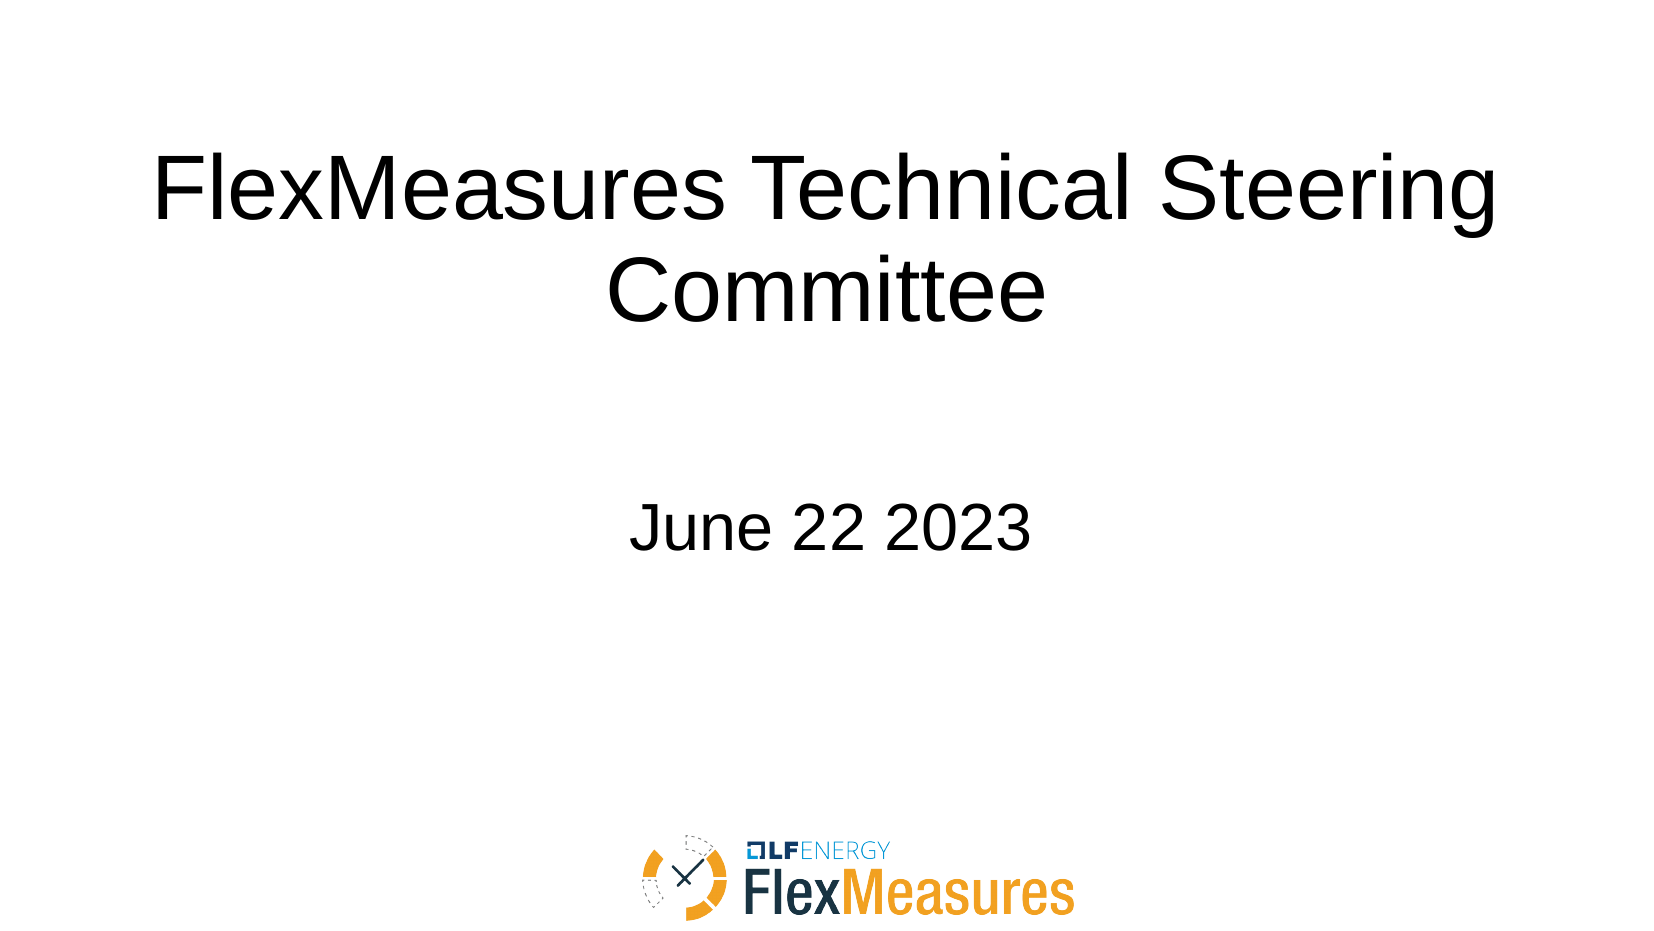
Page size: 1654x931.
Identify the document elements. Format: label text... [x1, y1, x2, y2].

subtitle June 22 2023 [86, 257, 1575, 798]
title FlexMeasures Technical Steering Committee [82, 136, 1571, 342]
picture [642, 835, 1074, 921]
